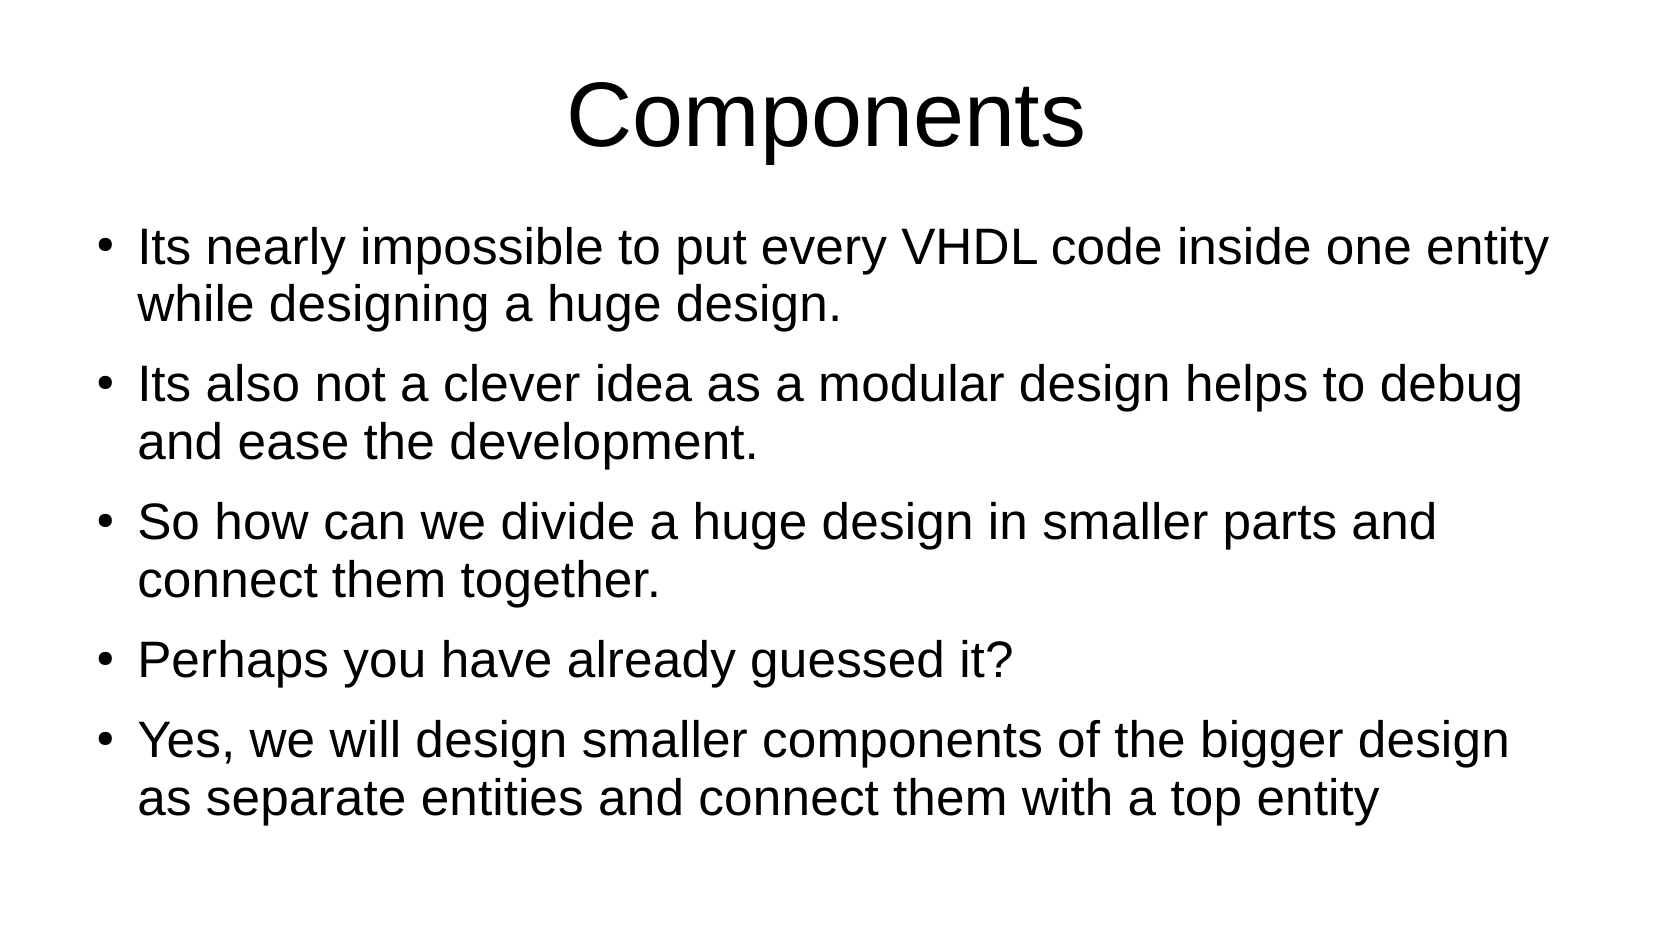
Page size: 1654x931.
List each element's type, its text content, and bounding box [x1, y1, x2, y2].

list Its nearly impossible to put every VHDL code inside one entity while designing a huge design. Its also not a clever idea as a modular design helps to debug and ease the development. So how can we divide a huge design in smaller parts and connect them together. Perhaps you have already guessed it? Yes, we will design smaller components of the bigger design as separate entities and connect them with a top entity [82, 217, 1571, 841]
title Components [82, 37, 1571, 193]
